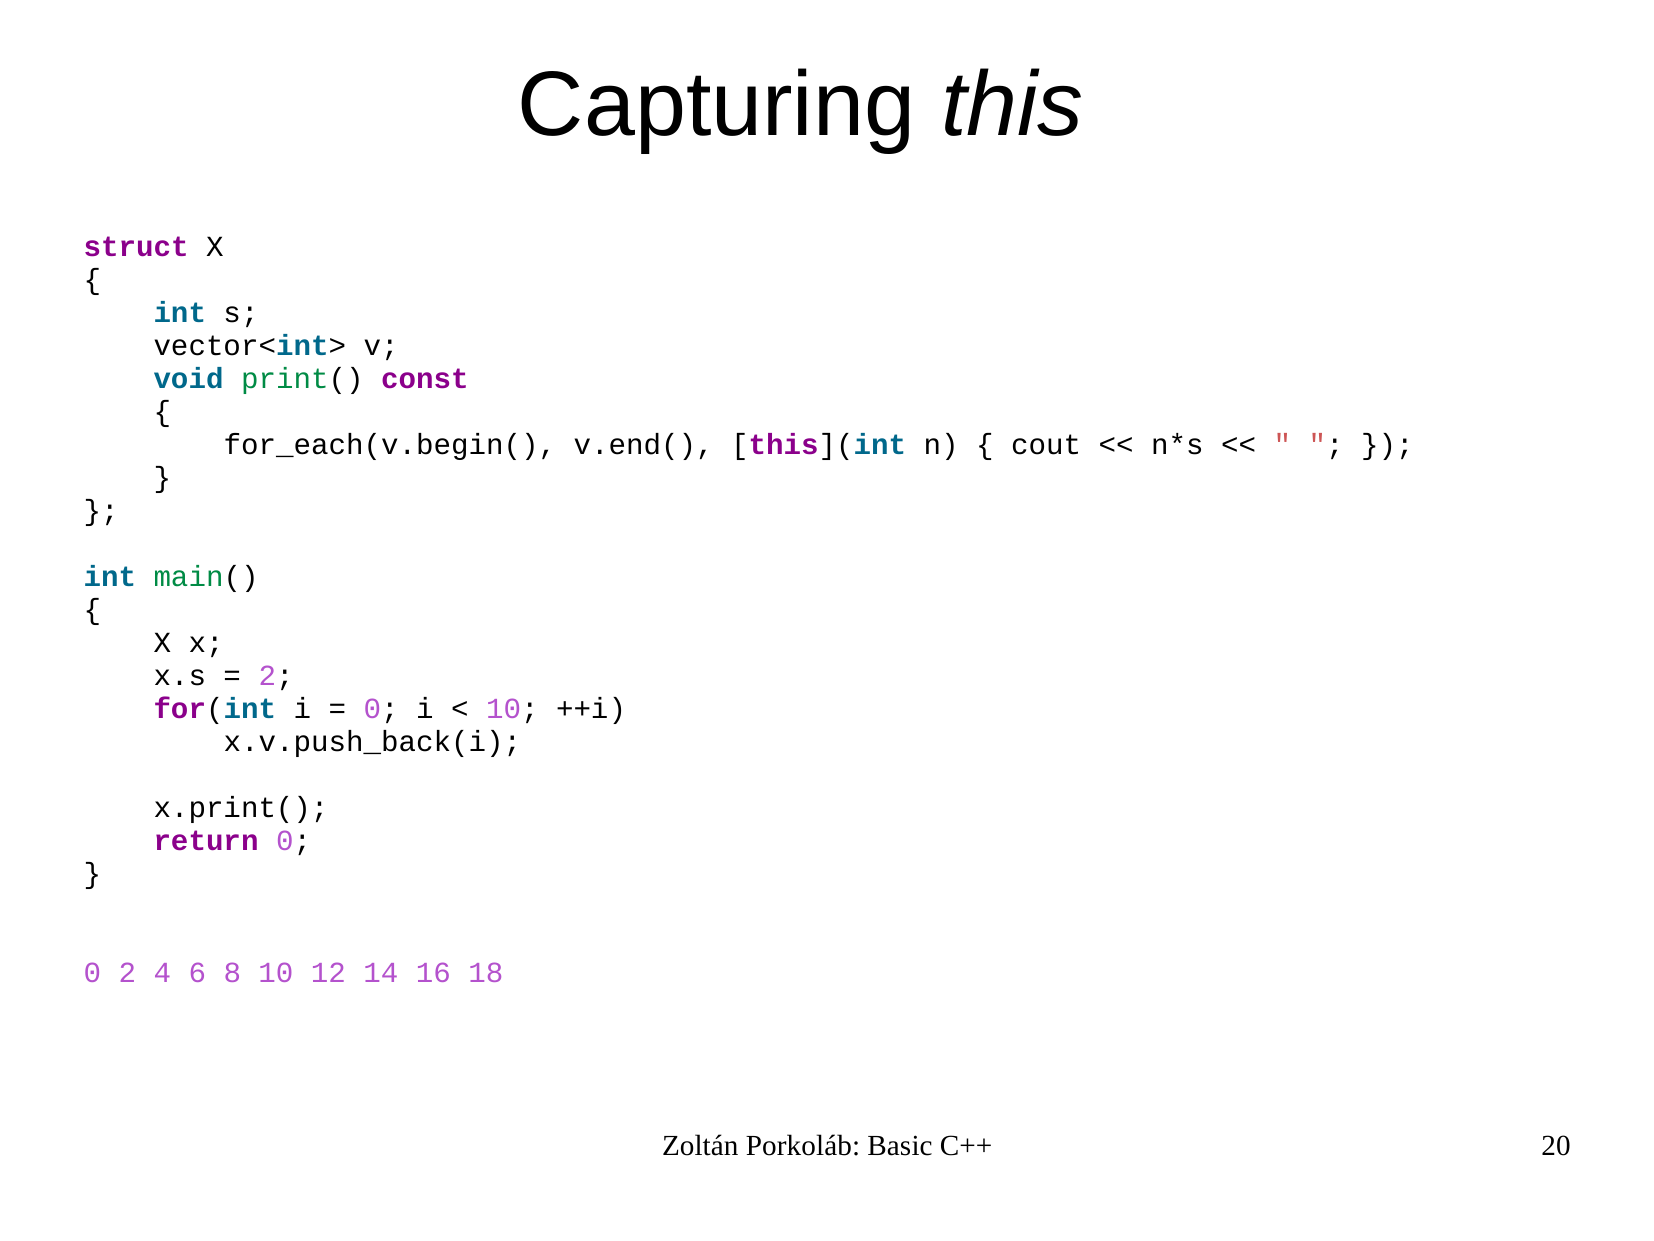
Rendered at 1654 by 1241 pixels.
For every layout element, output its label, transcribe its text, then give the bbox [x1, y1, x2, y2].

title Capturing this [56, 0, 1546, 208]
text_box struct X { int s; vector<int> v; void print() const { for_each(v.begin(), v.end(), [this](int n) { cout << n*s << " "; }); } }; int main() { X x; x.s = 2; for(int i = 0; i < 10; ++i) x.v.push_back(i); x.print(); return 0; } 0 2 4 6 8 10 12 14 16 18 [68, 225, 1654, 1216]
